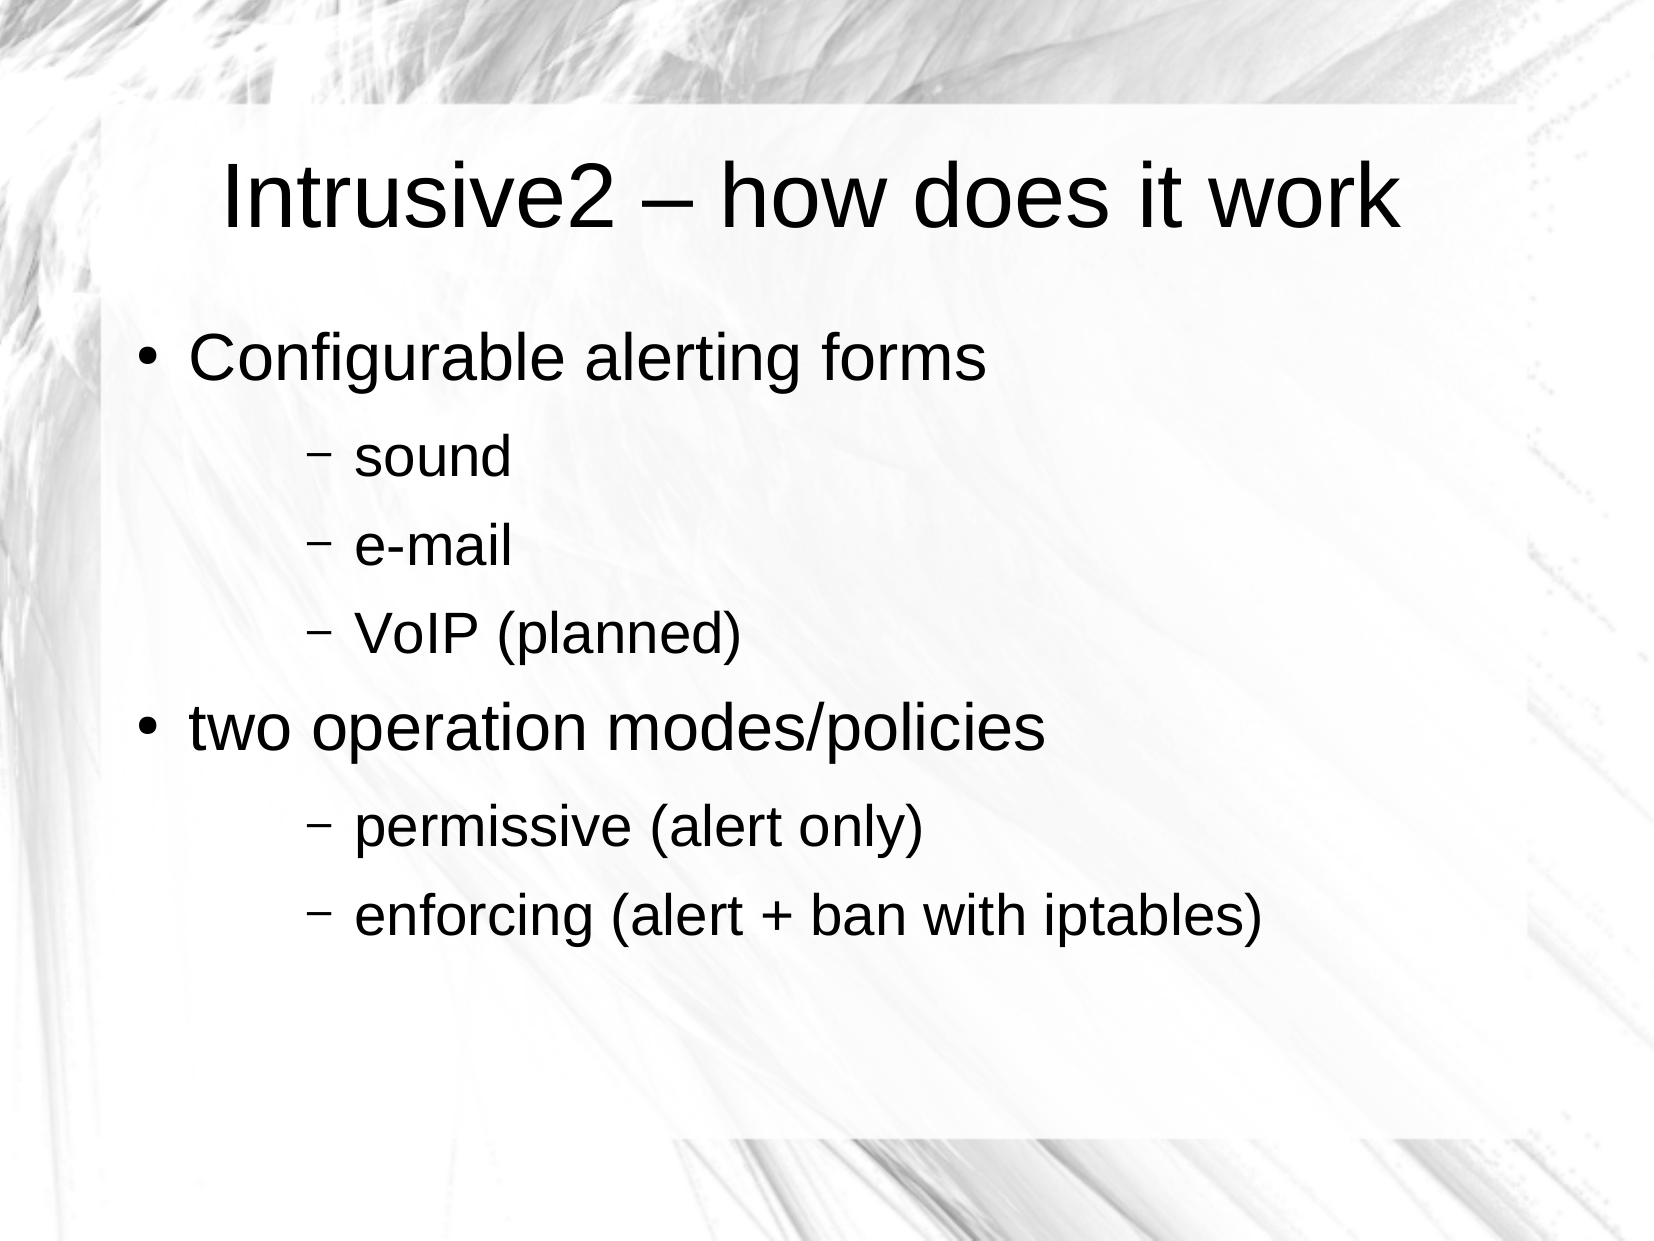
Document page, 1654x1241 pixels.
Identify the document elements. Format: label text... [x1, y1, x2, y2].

title Intrusive2 – how does it work [118, 112, 1506, 281]
picture [0, 0, 1654, 1241]
list Configurable alerting forms sound e-mail VoIP (planned) two operation modes/policies permissive (alert only) enforcing (alert + ban with iptables) [118, 319, 1571, 1037]
